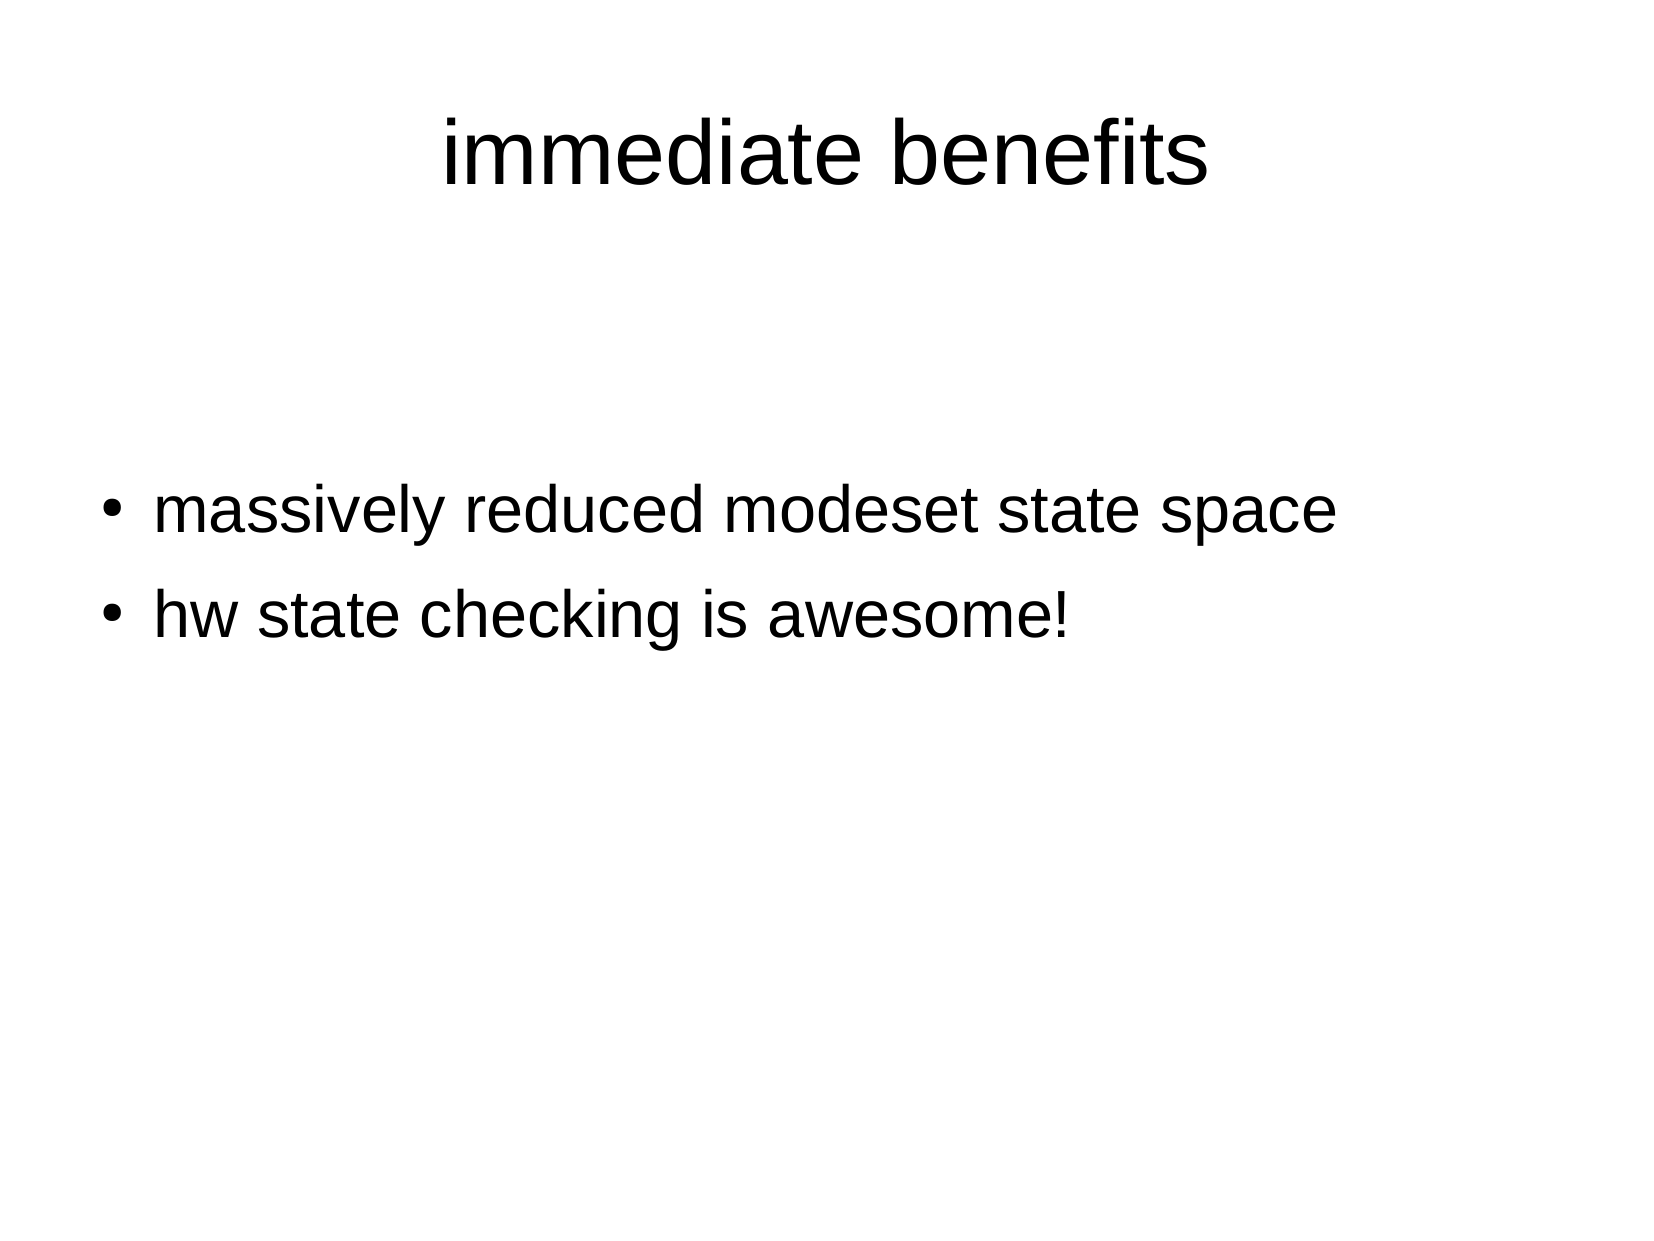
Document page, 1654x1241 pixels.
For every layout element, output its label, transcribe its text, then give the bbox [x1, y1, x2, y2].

list massively reduced modeset state space hw state checking is awesome! [82, 472, 1571, 1109]
title immediate benefits [82, 49, 1571, 257]
